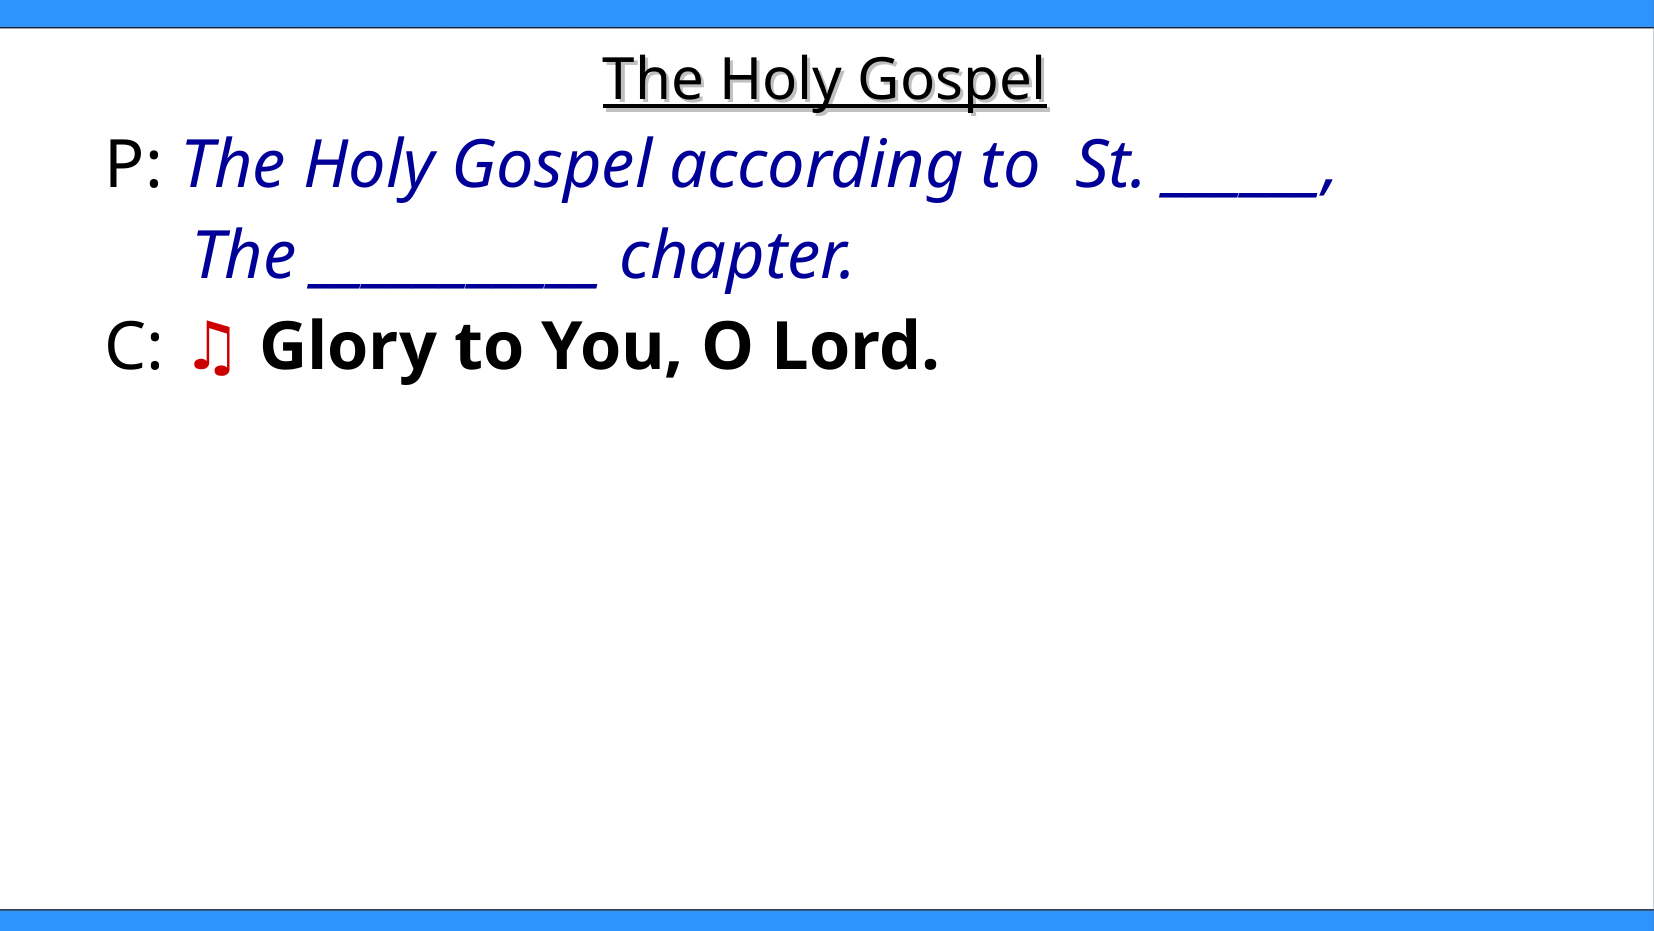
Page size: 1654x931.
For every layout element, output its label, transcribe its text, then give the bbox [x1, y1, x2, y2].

text_box The Holy Gospel P: The Holy Gospel according to St. ______, The ___________ chapter. C: ♫ Glory to You, O Lord. [90, 30, 1561, 438]
picture [0, 0, 1654, 931]
